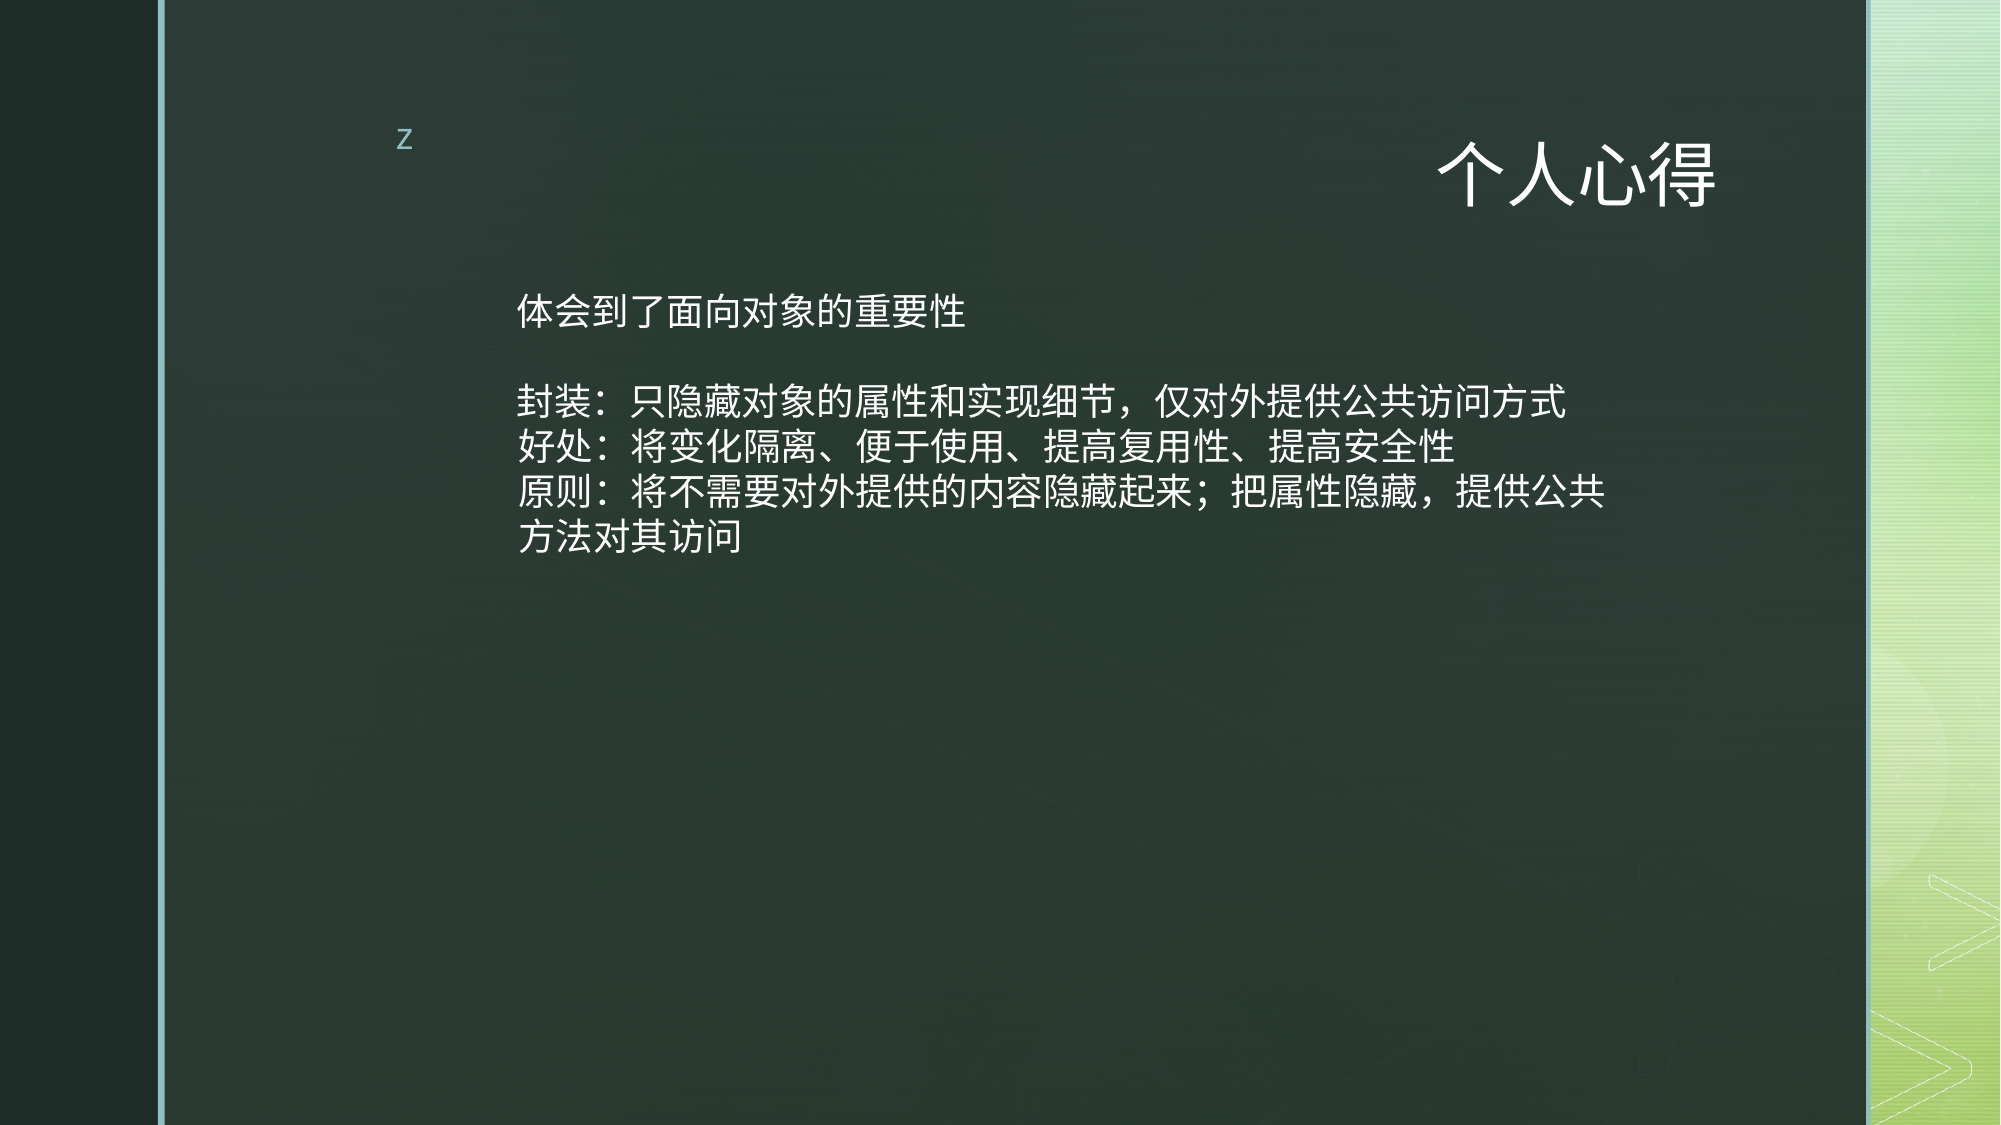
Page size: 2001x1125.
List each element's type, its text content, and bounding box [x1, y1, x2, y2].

text_box 体会到了面向对象的重要性 封装：只隐藏对象的属性和实现细节，仅对外提供公共访问方式 好处：将变化隔离、便于使用、提高复用性、提高安全性 原则：将不需要对外提供的内容隐藏起来；把属性隐藏，提供公共方法对其访问 [428, 280, 1637, 701]
title 个人心得 [428, 132, 1734, 310]
picture [1871, 0, 2001, 1125]
